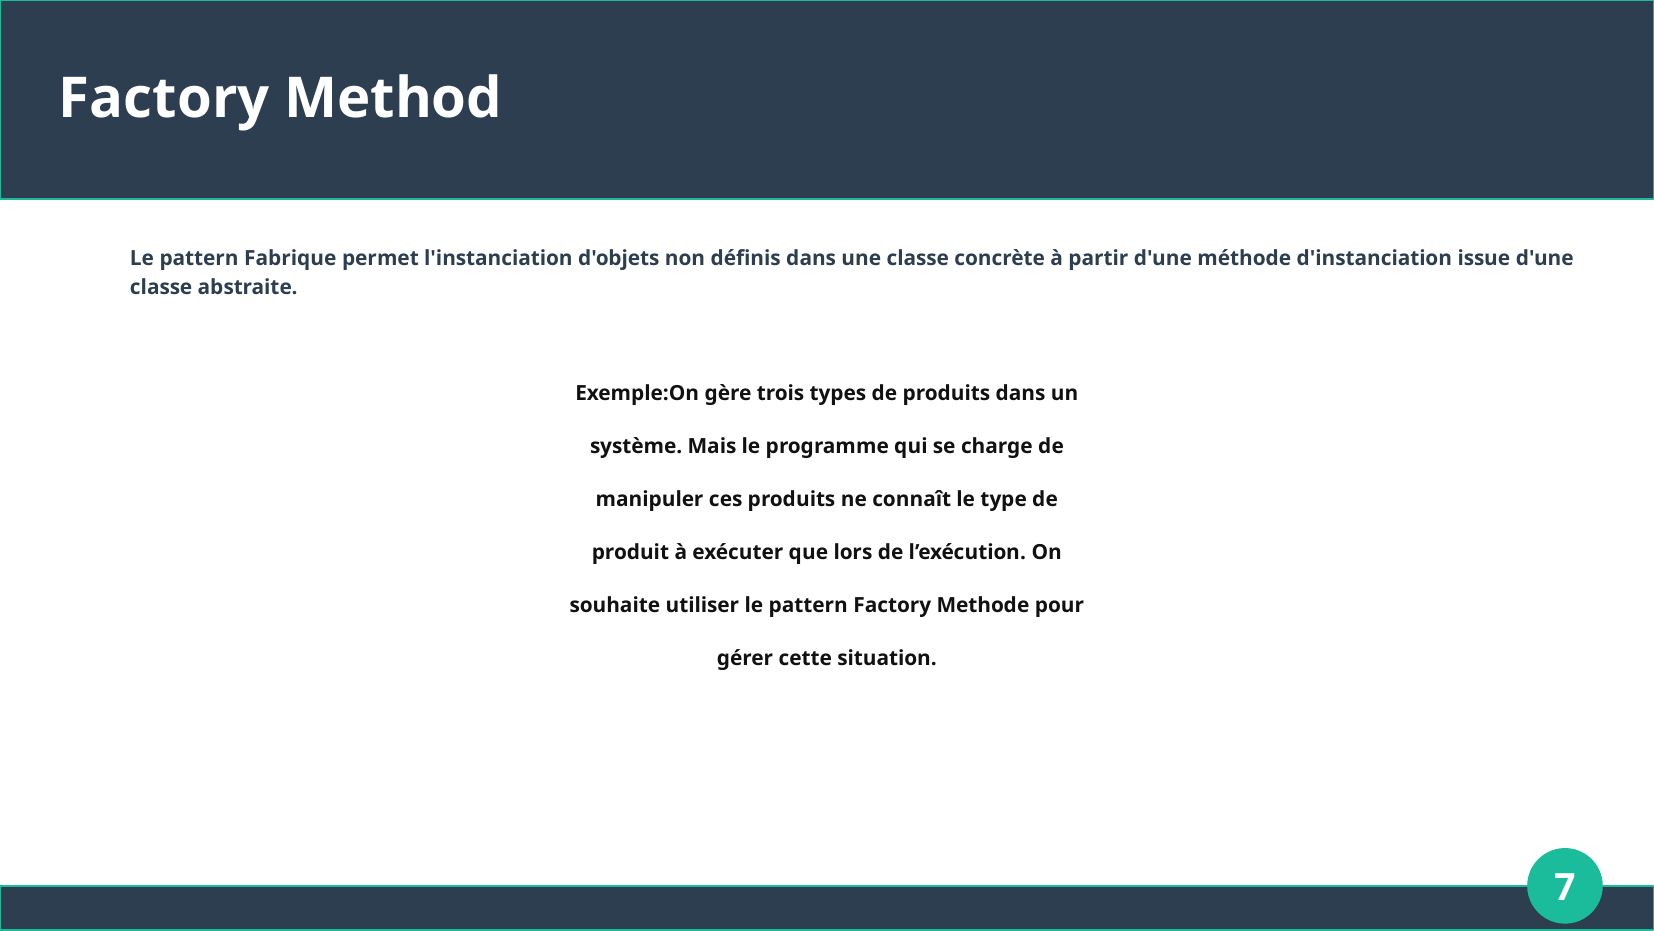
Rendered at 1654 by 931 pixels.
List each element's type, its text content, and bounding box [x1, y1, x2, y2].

list Le pattern Fabrique permet l'instanciation d'objets non définis dans une classe concrète à partir d'une méthode d'instanciation issue d'une classe abstraite. Exemple:On gère trois types de produits dans un système. Mais le programme qui se charge de manipuler ces produits ne connaît le type de produit à exécuter que lors de l’exécution. On souhaite utiliser le pattern Factory Methode pour gérer cette situation. [59, 243, 1595, 864]
title Factory Method [59, 37, 1595, 155]
